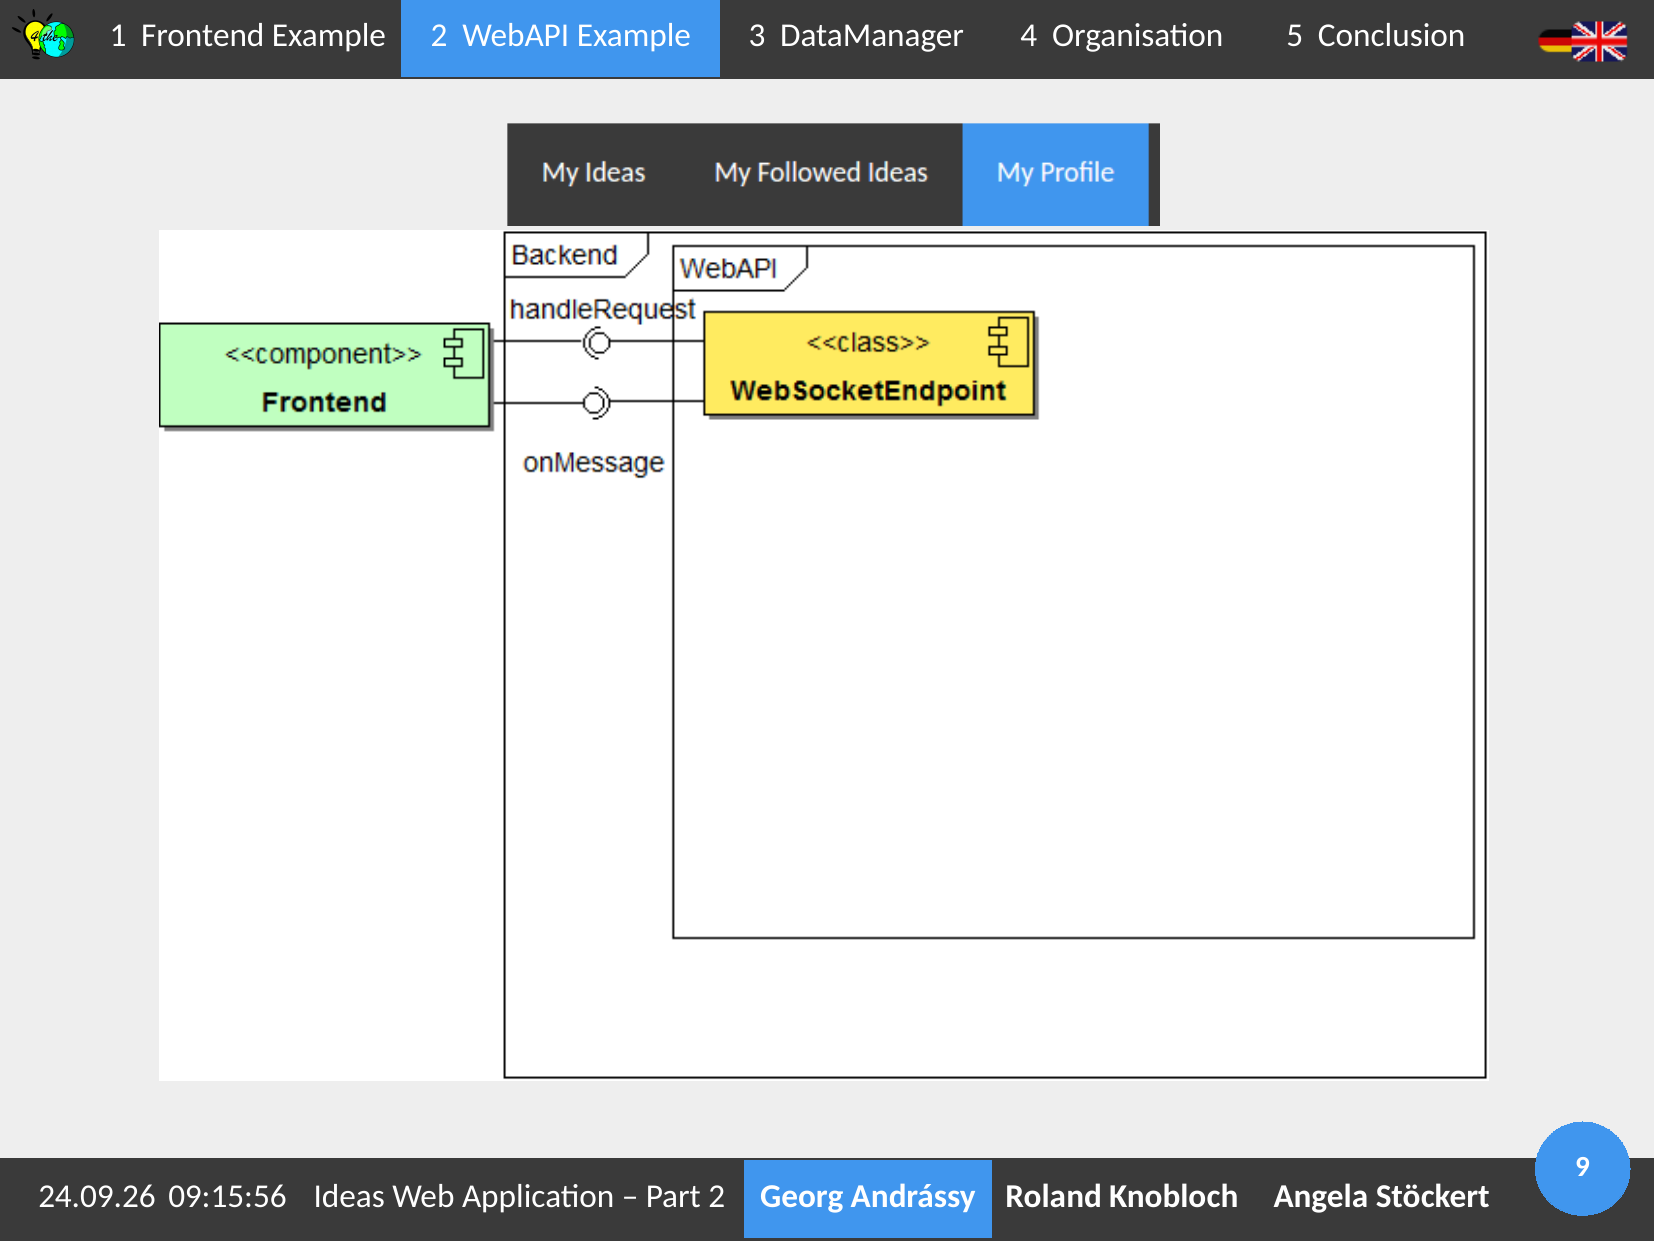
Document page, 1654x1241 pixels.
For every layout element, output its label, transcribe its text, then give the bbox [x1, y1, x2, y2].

text_box 2 WebAPI Example [401, 0, 720, 77]
text_box 5 Conclusion [1251, 0, 1501, 77]
text_box 4 Organisation [992, 0, 1251, 77]
text_box Roland Knobloch [992, 1160, 1251, 1238]
picture [506, 122, 1160, 226]
text_box 3 DataManager [720, 0, 992, 77]
picture [1536, 18, 1629, 64]
text_box Ideas Web Application – Part 2 [307, 1160, 733, 1238]
text_box 1 Frontend Example [94, 0, 401, 77]
text_box Georg Andrássy [744, 1160, 992, 1238]
text_box Angela Stöckert [1251, 1160, 1512, 1238]
picture [159, 230, 1489, 1081]
picture [2, 0, 83, 79]
